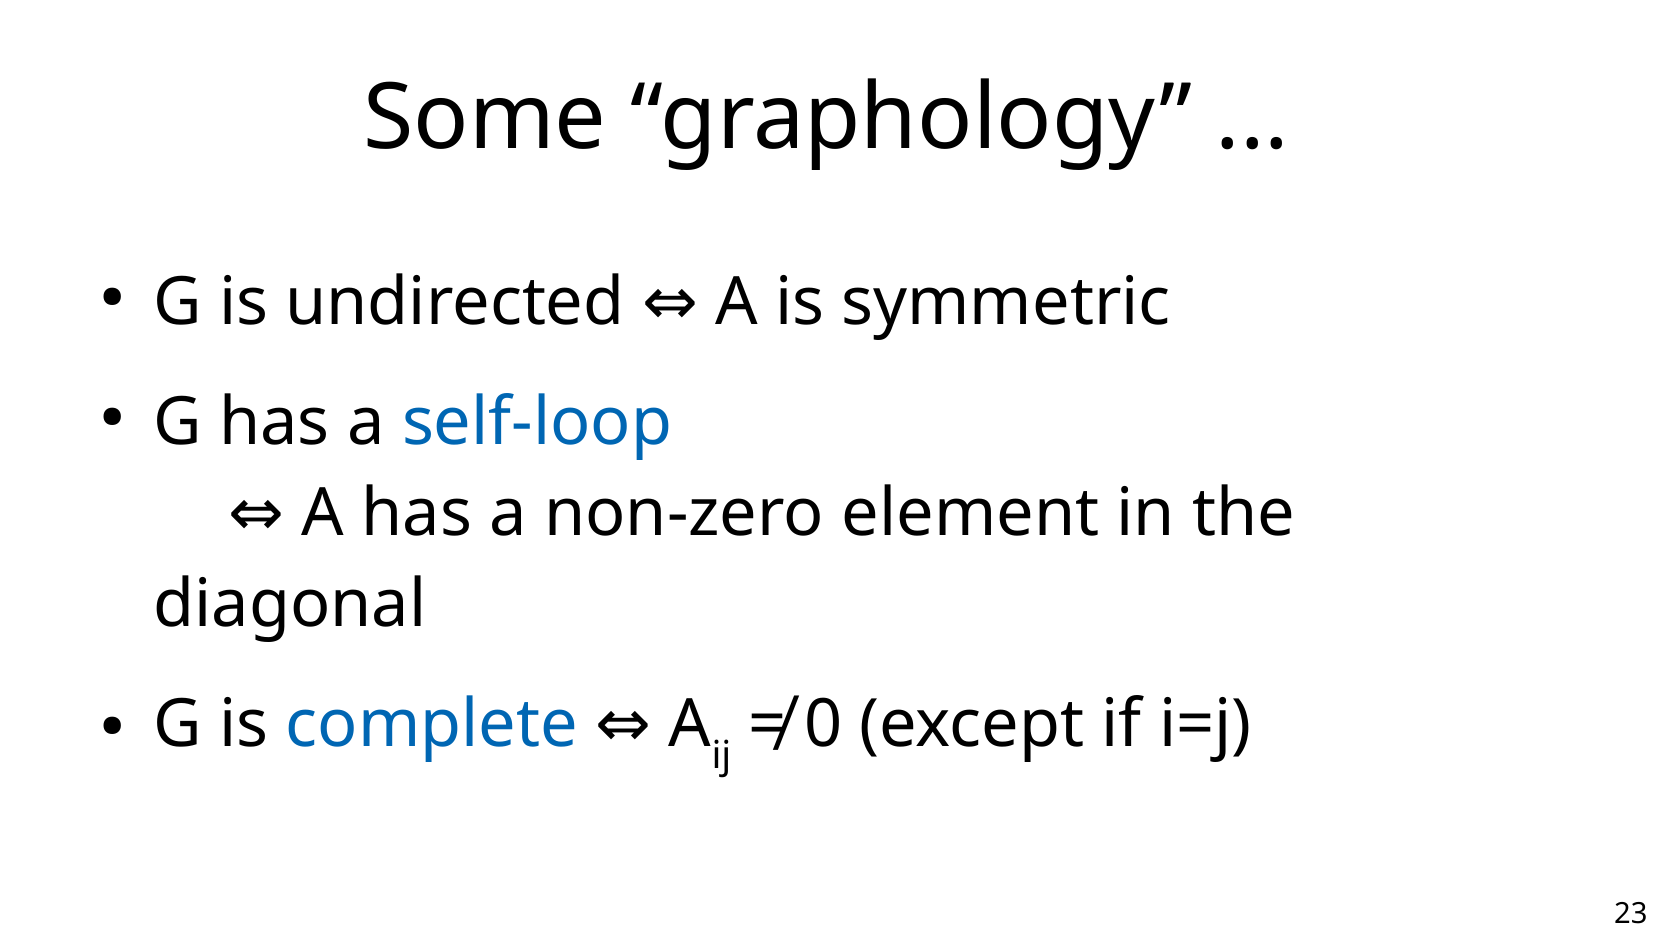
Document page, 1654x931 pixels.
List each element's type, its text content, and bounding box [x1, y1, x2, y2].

list G is undirected ⇔ A is symmetric G has a self-loop ⇔ A has a non-zero element in the diagonal G is complete ⇔ Aij ≠ 0 (except if i=j) [82, 253, 1571, 793]
title Some “graphology” ... [82, 1, 1571, 226]
